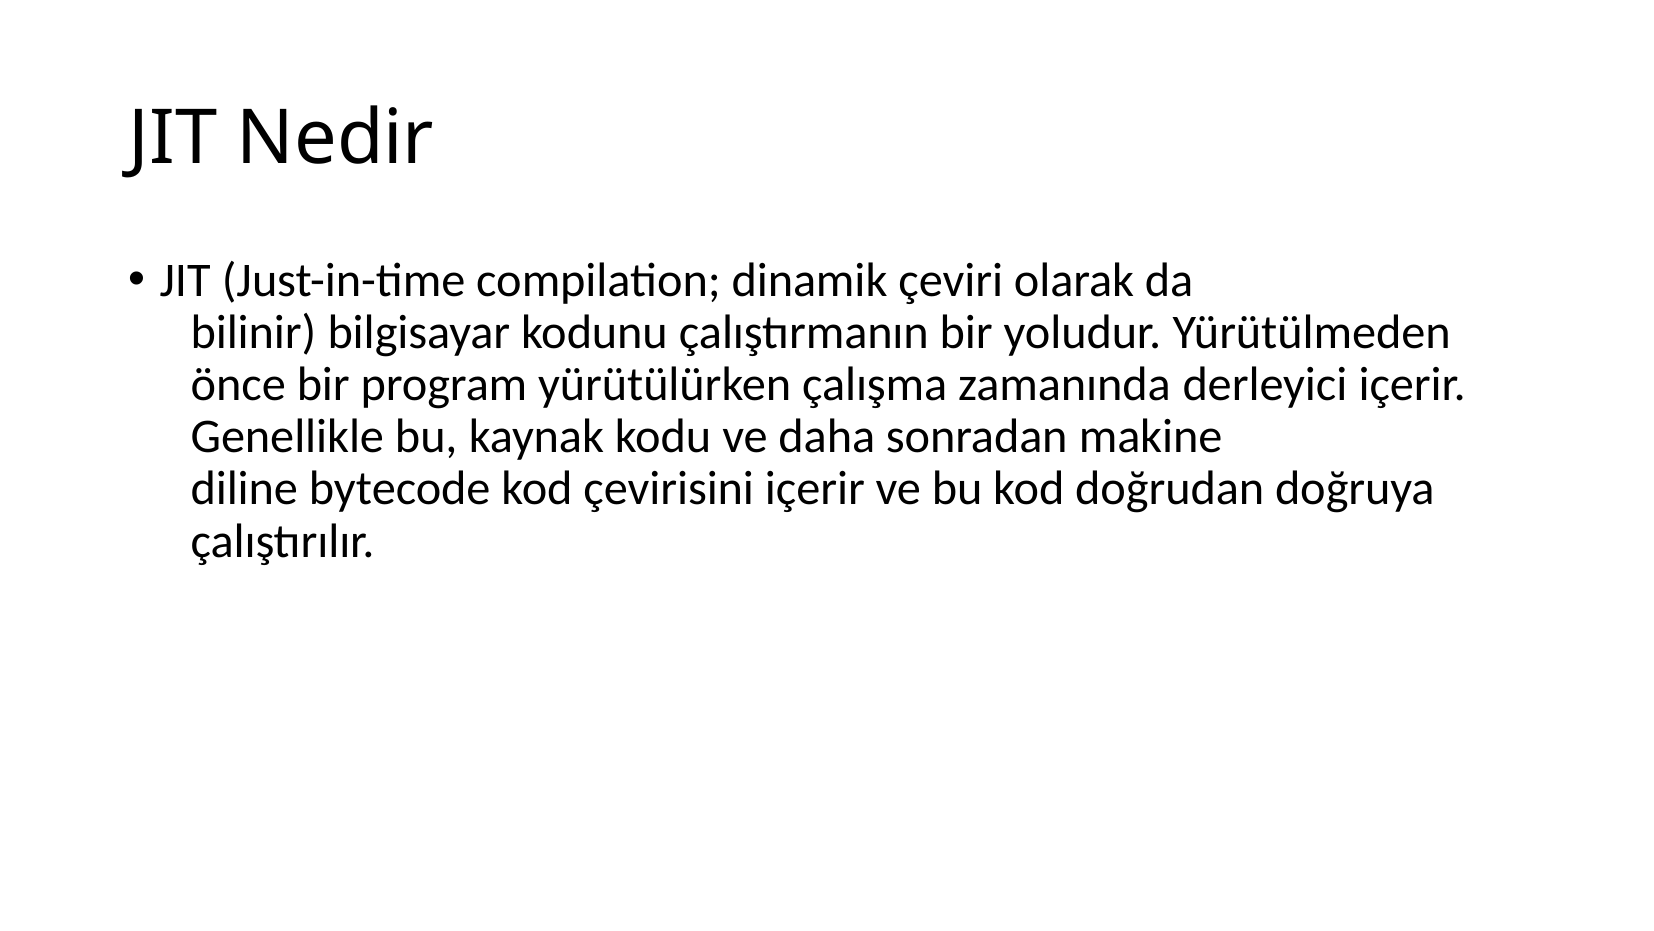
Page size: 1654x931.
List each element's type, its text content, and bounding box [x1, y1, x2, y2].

title JIT Nedir [113, 49, 1540, 230]
list JIT (Just-in-time compilation; dinamik çeviri olarak da bilinir) bilgisayar kodunu çalıştırmanın bir yoludur. Yürütülmeden önce bir program yürütülürken çalışma zamanında derleyici içerir. Genellikle bu, kaynak kodu ve daha sonradan makine diline bytecode kod çevirisini içerir ve bu kod doğrudan doğruya çalıştırılır. [113, 247, 1540, 838]
